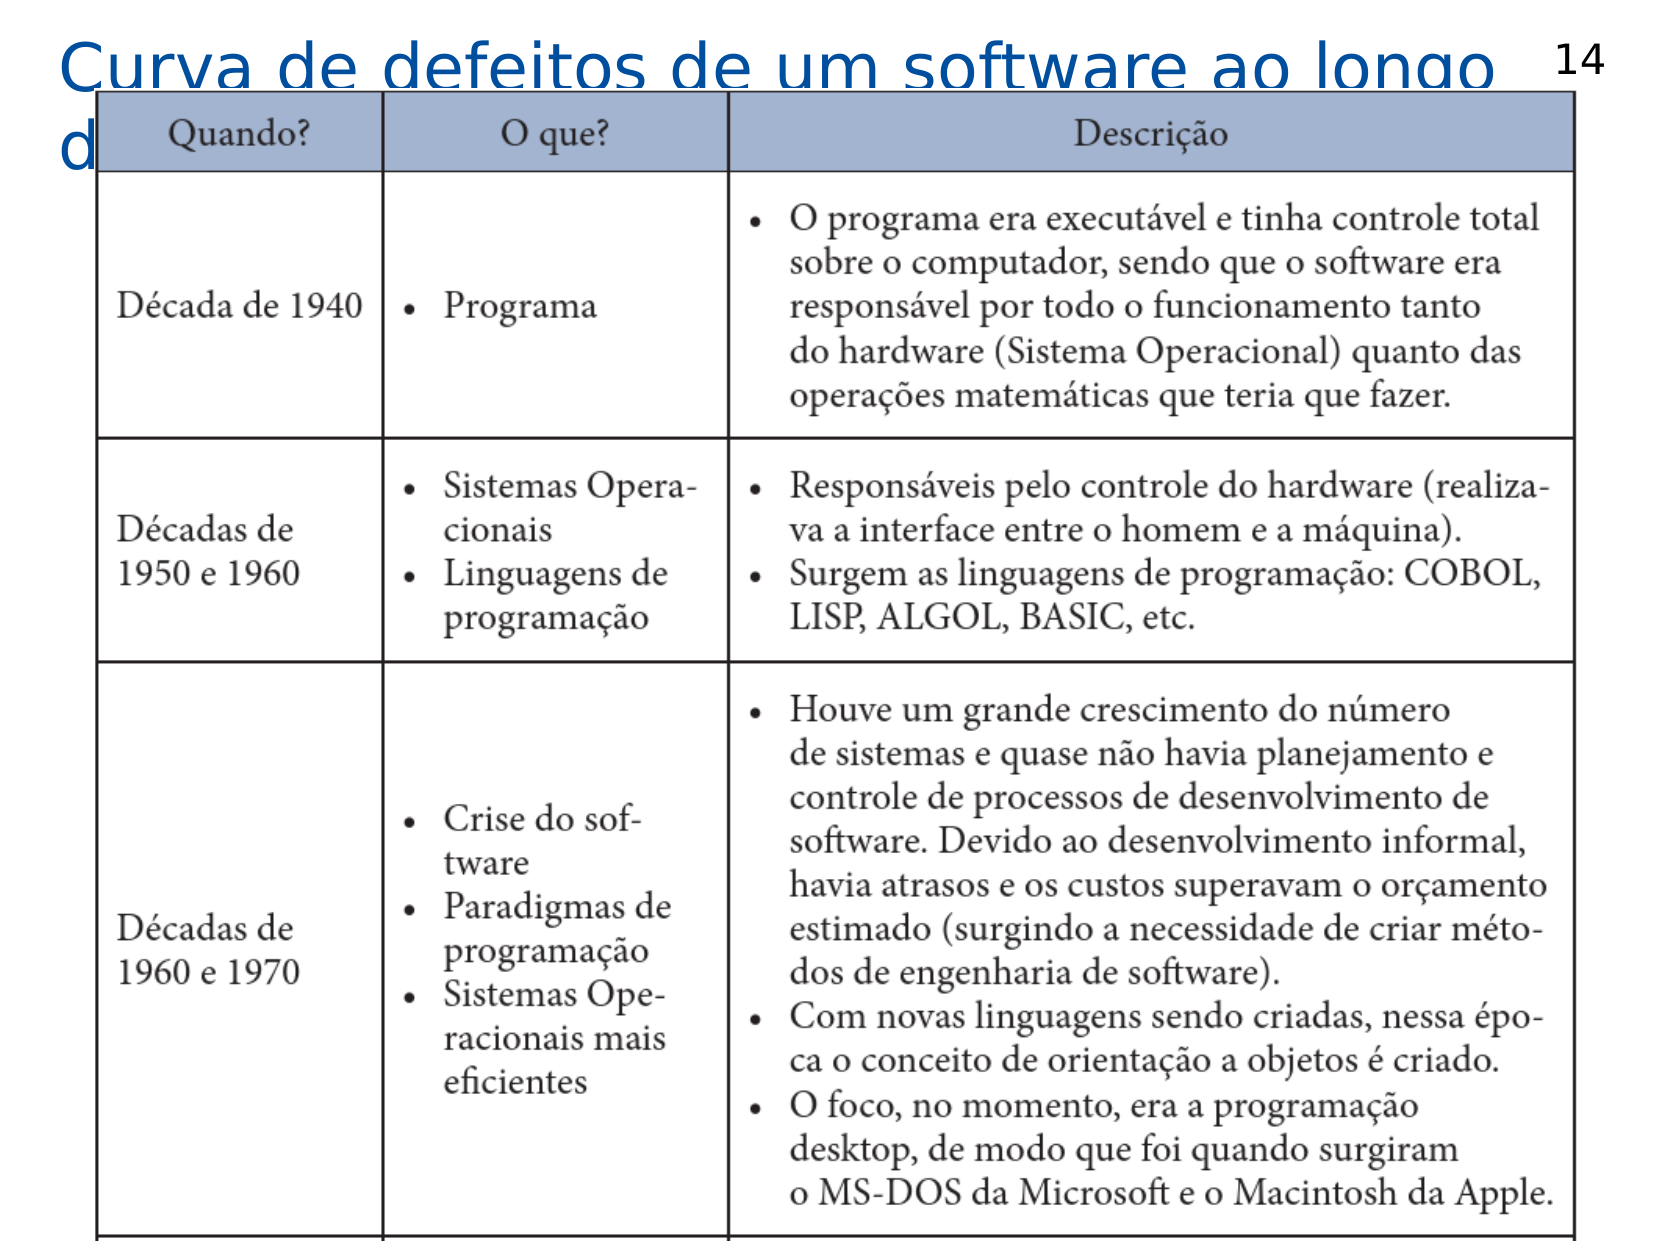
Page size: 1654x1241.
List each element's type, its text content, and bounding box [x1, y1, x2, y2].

picture [94, 88, 1581, 1241]
title Curva de defeitos de um software ao longo do tempo [59, 29, 1506, 186]
